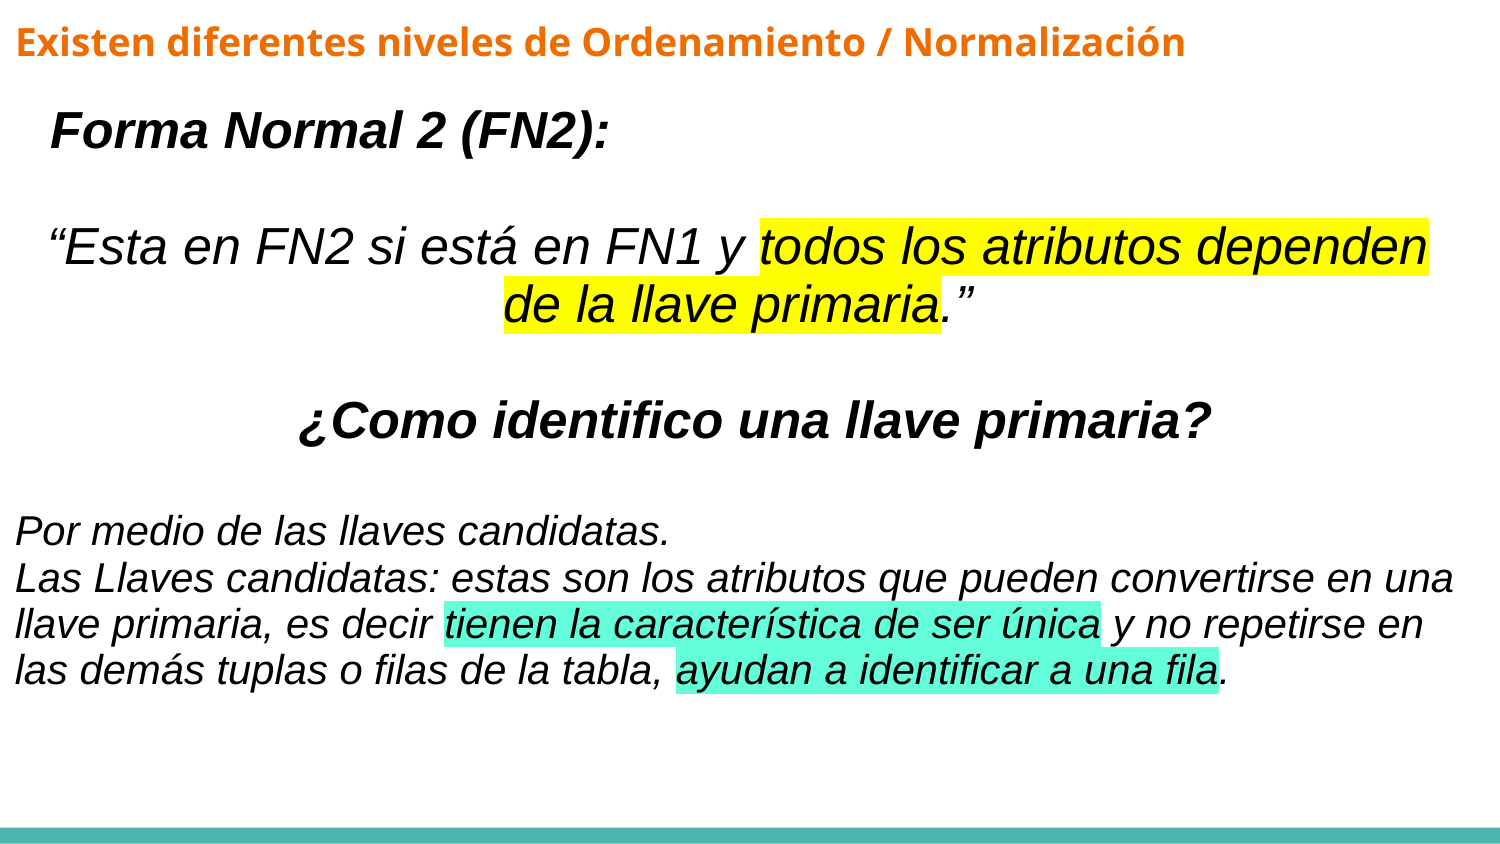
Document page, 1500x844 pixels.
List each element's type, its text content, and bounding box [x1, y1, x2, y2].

text_box Forma Normal 2 (FN2): “Esta en FN2 si está en FN1 y todos los atributos dependen de la llave primaria.” ¿Como identifico una llave primaria? Por medio de las llaves candidatas. Las Llaves candidatas: estas son los atributos que pueden convertirse en una llave primaria, es decir tienen la característica de ser única y no repetirse en las demás tuplas o filas de la tabla, ayudan a identificar a una fila. [0, 94, 1477, 792]
title Existen diferentes niveles de Ordenamiento / Normalización [0, 0, 1398, 94]
